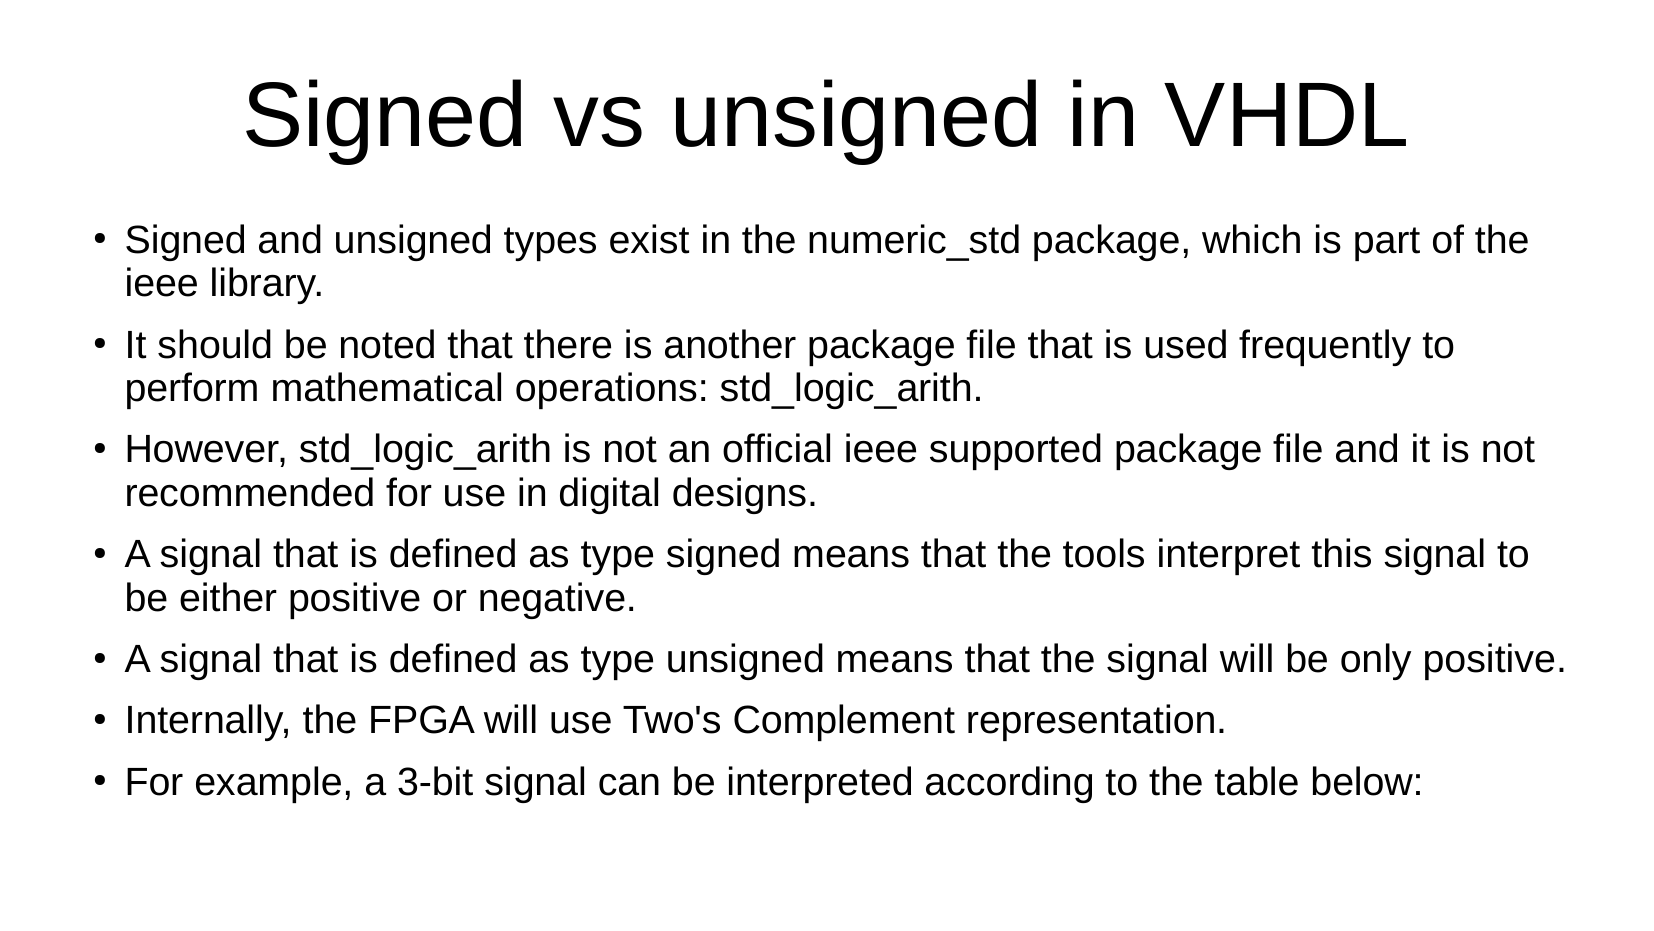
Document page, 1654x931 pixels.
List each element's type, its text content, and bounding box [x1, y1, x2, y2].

title Signed vs unsigned in VHDL [82, 37, 1571, 193]
list Signed and unsigned types exist in the numeric_std package, which is part of the ieee library. It should be noted that there is another package file that is used frequently to perform mathematical operations: std_logic_arith. However, std_logic_arith is not an official ieee supported package file and it is not recommended for use in digital designs. A signal that is defined as type signed means that the tools interpret this signal to be either positive or negative. A signal that is defined as type unsigned means that the signal will be only positive. Internally, the FPGA will use Two's Complement representation. For example, a 3-bit signal can be interpreted according to the table below: [82, 217, 1571, 841]
